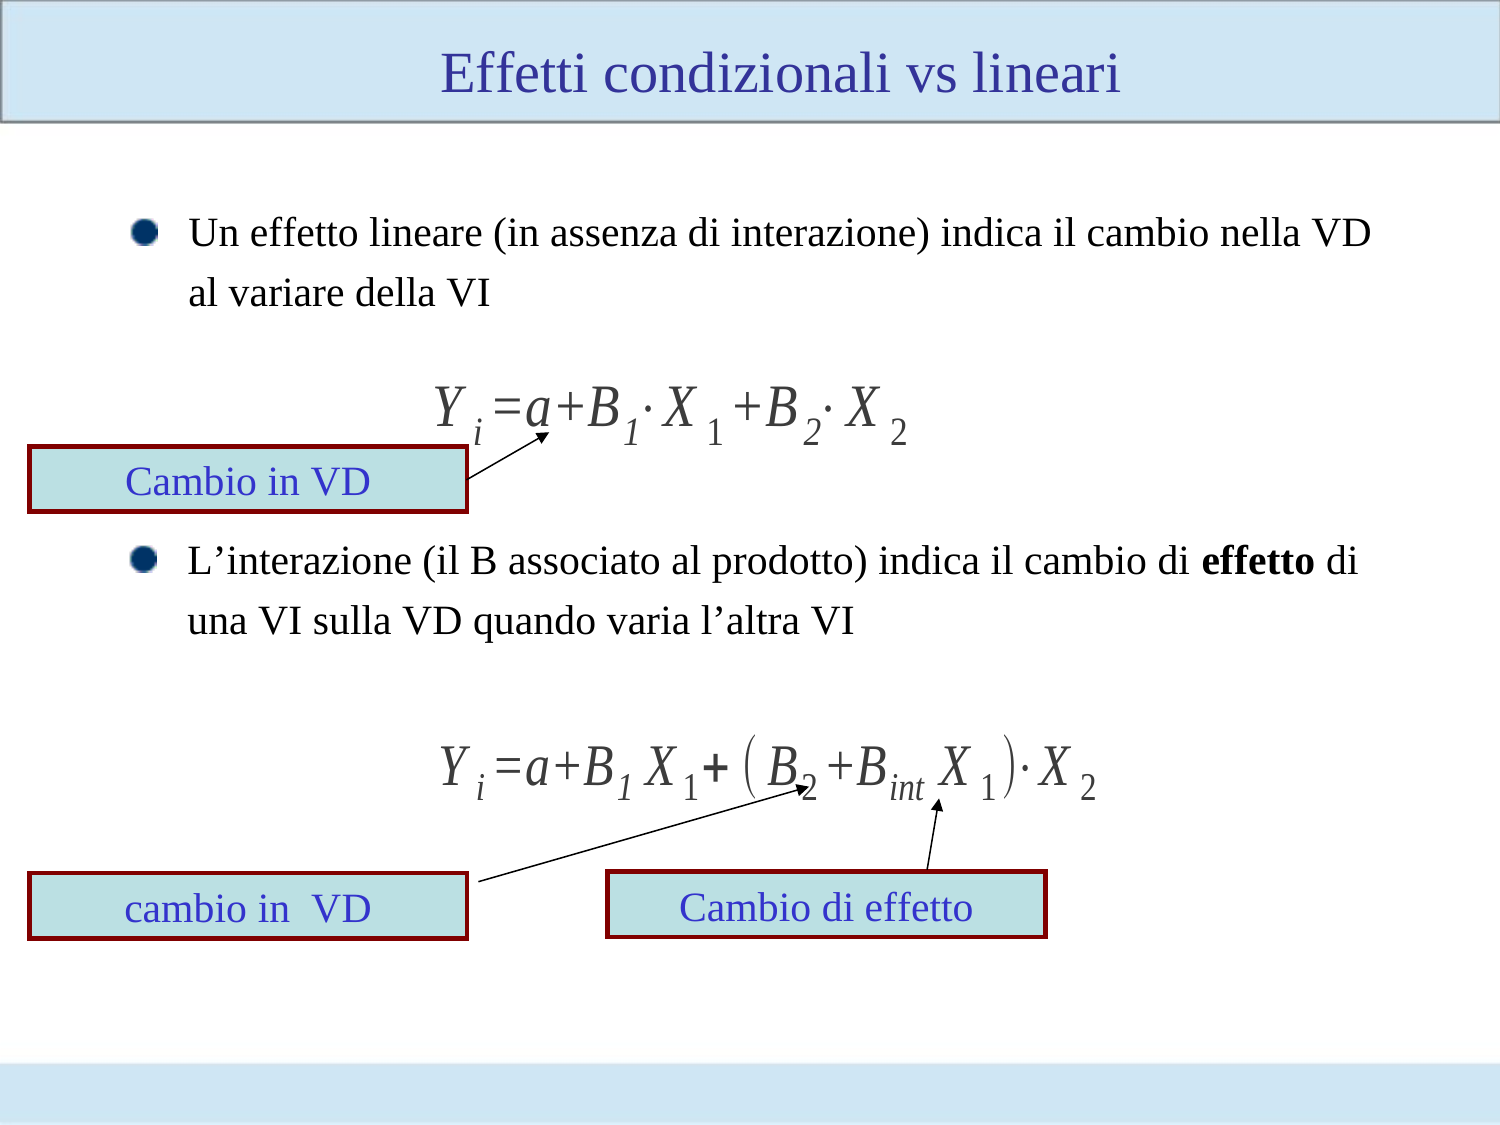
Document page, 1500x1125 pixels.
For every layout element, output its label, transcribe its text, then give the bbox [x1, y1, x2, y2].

text_box L’interazione (il B associato al prodotto) indica il cambio di effetto di una VI sulla VD quando varia l’altra VI [111, 515, 1412, 651]
text_box cambio in VD [29, 872, 467, 939]
text_box Cambio in VD [29, 446, 467, 512]
chart [425, 729, 1115, 810]
text_box Un effetto lineare (in assenza di interazione) indica il cambio nella VD al variare della VI [112, 187, 1413, 323]
title Effetti condizionali vs lineari [249, 21, 1313, 117]
chart [419, 373, 927, 454]
picture [0, 0, 1500, 1125]
text_box Cambio di effetto [607, 871, 1046, 938]
